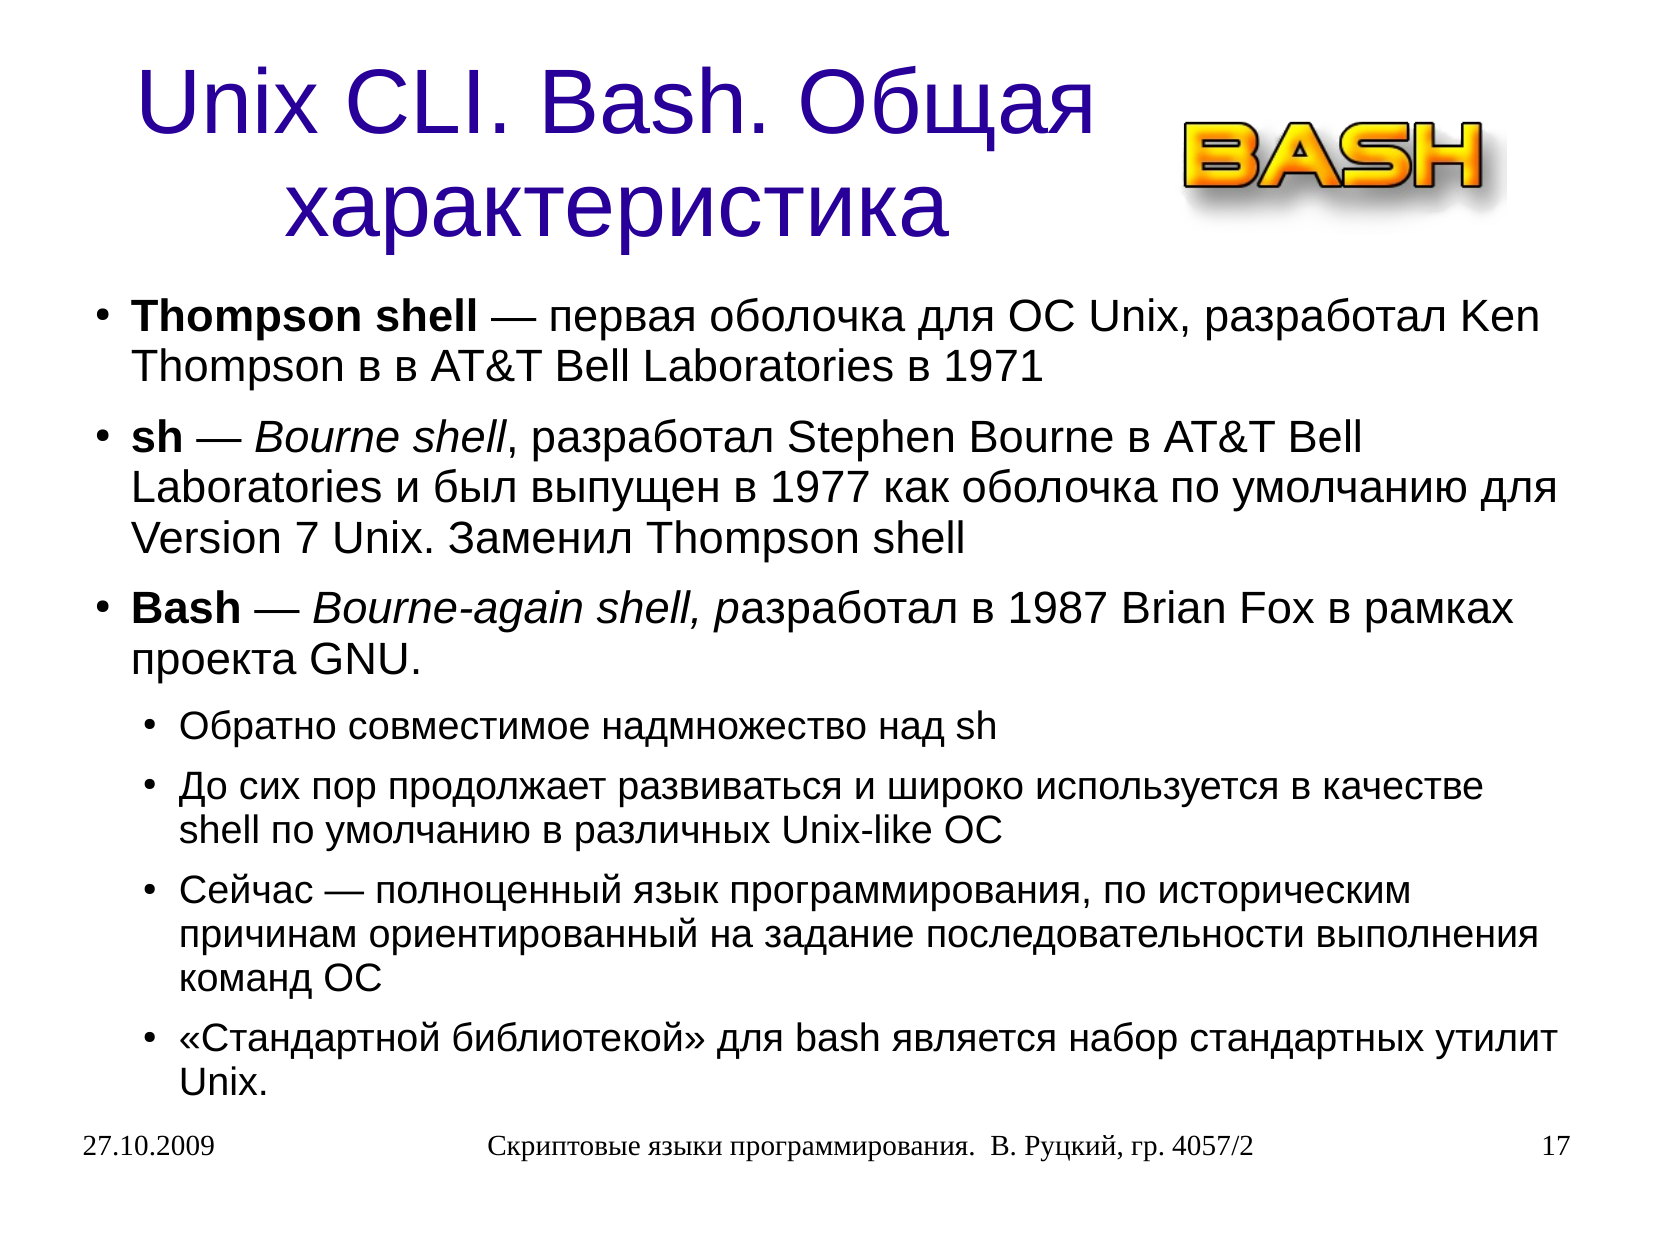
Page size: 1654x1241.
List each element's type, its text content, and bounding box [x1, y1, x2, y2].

list Thompson shell — первая оболочка для ОС Unix, разработал Ken Thompson в в AT&T Bell Laboratories в 1971 sh — Bourne shell, разработал Stephen Bourne в AT&T Bell Laboratories и был выпущен в 1977 как оболочка по умолчанию для Version 7 Unix. Заменил Thompson shell Bash — Bourne-again shell, разработал в 1987 Brian Fox в рамках проекта GNU. Обратно совместимое надмножество над sh До сих пор продолжает развиваться и широко используется в качестве shell по умолчанию в различных Unix-like ОС Сейчас — полноценный язык программирования, по историческим причинам ориентированный на задание последовательности выполнения команд ОС «Стандартной библиотекой» для bash является набор стандартных утилит Unix. [82, 290, 1571, 1109]
title Unix CLI. Bash. Общая характеристика [82, 49, 1152, 257]
picture [1161, 88, 1507, 234]
